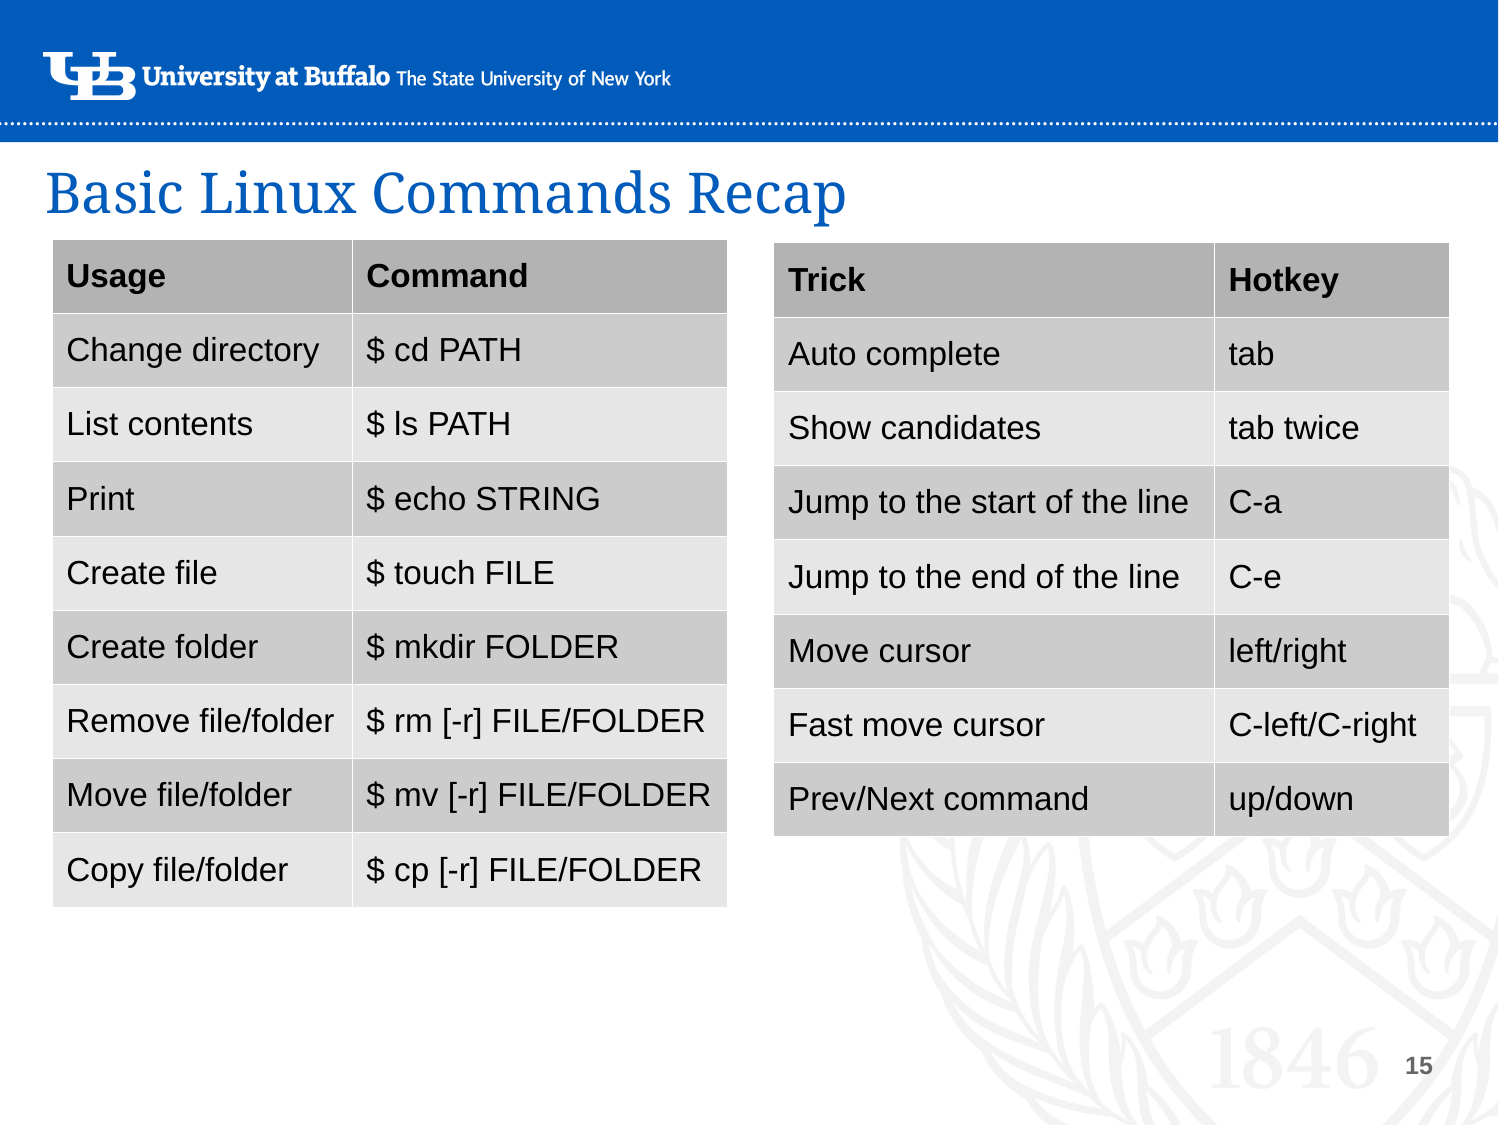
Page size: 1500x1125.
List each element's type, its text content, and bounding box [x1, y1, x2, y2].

table_cell Show candidates [774, 392, 1214, 465]
table_cell Print [53, 462, 352, 536]
table_cell Move cursor [774, 615, 1214, 688]
table_cell left/right [1215, 615, 1449, 688]
table_cell Move file/folder [53, 759, 352, 832]
table_cell Jump to the start of the line [774, 466, 1214, 539]
table_cell C-left/C-right [1215, 689, 1449, 762]
table_cell $ touch FILE [353, 537, 727, 610]
table_cell Create folder [53, 611, 352, 684]
table_cell tab twice [1215, 392, 1449, 465]
table_cell Change directory [53, 314, 352, 387]
table_cell C-a [1215, 466, 1449, 539]
table_cell $ ls PATH [353, 388, 727, 461]
table_cell $ rm [-r] FILE/FOLDER [353, 685, 727, 758]
table_header Command [353, 240, 727, 313]
table_cell $ mkdir FOLDER [353, 611, 727, 684]
table_cell C-e [1215, 540, 1449, 614]
table_cell $ cp [-r] FILE/FOLDER [353, 833, 727, 907]
table_cell Fast move cursor [774, 689, 1214, 762]
table_cell Prev/Next command [774, 763, 1214, 836]
table_cell Auto complete [774, 318, 1214, 391]
table_cell Remove file/folder [53, 685, 352, 758]
table_header Hotkey [1215, 243, 1449, 317]
table_cell tab [1215, 318, 1449, 391]
table_cell $ mv [-r] FILE/FOLDER [353, 759, 727, 832]
table_cell List contents [53, 388, 352, 461]
table_cell Copy file/folder [53, 833, 352, 907]
table_cell Jump to the end of the line [774, 540, 1214, 614]
table_header Trick [774, 243, 1214, 317]
table_cell $ cd PATH [353, 314, 727, 387]
table_cell $ echo STRING [353, 462, 727, 536]
picture [0, 0, 1499, 1125]
table_cell up/down [1215, 763, 1449, 836]
title Basic Linux Commands Recap [30, 153, 1387, 232]
table_header Usage [53, 240, 352, 313]
table_cell Create file [53, 537, 352, 610]
